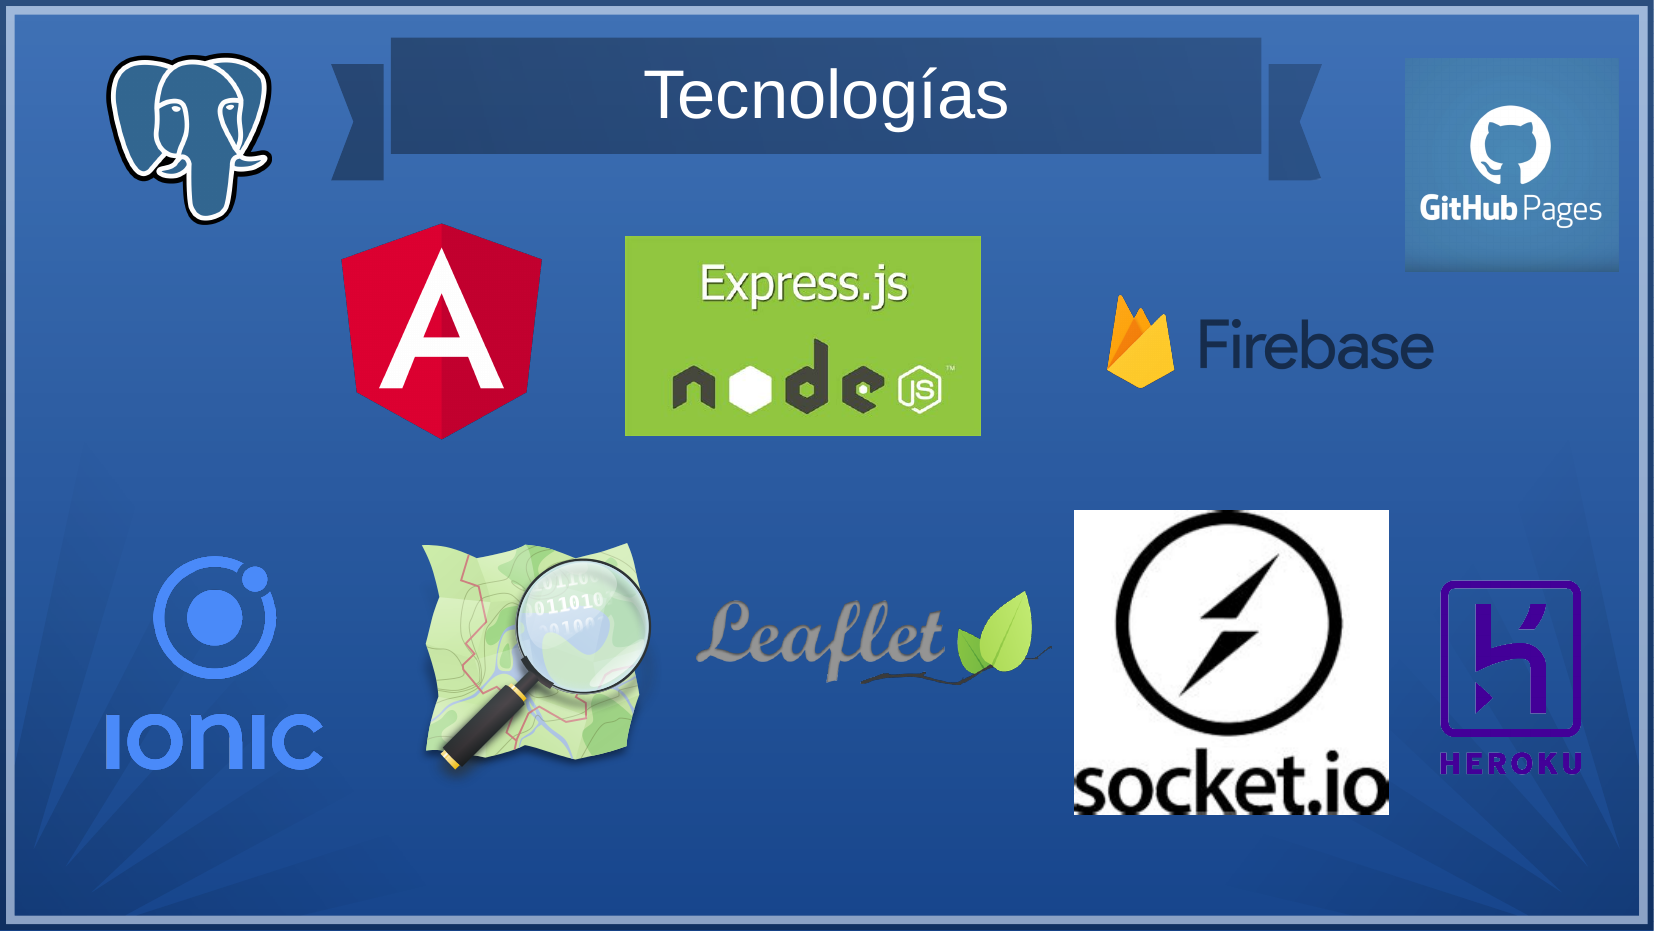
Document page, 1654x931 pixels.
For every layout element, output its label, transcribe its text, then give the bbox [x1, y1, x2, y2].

picture [1074, 510, 1651, 844]
picture [106, 53, 272, 225]
picture [307, 191, 576, 461]
picture [413, 543, 662, 792]
picture [696, 590, 1052, 685]
picture [62, 510, 367, 815]
picture [625, 236, 981, 436]
picture [1039, 58, 1619, 461]
title Tecnologías [389, 35, 1264, 154]
